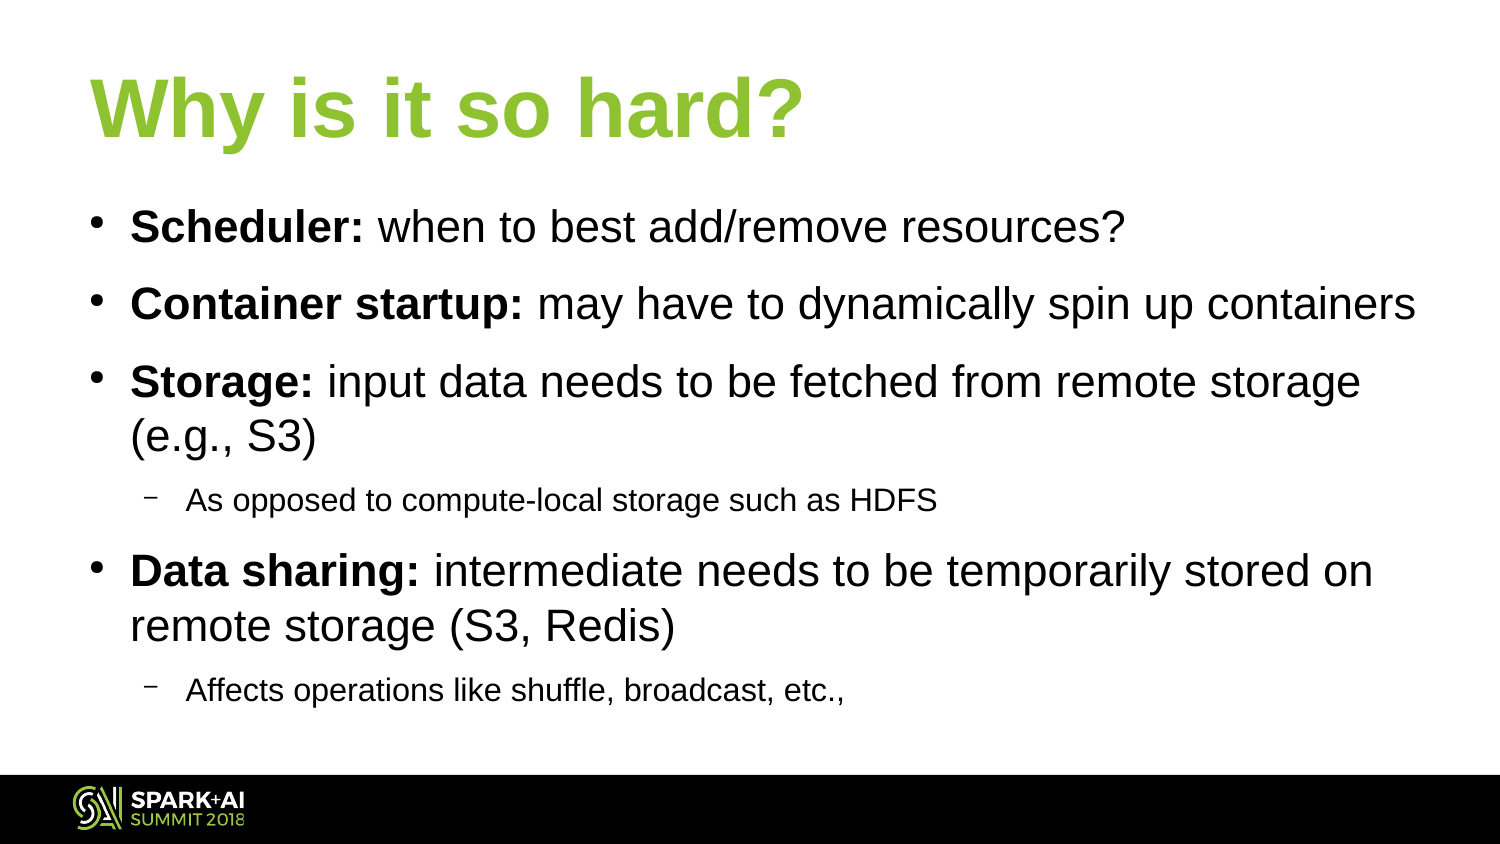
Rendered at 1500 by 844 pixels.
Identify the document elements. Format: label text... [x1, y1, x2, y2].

title Why is it so hard? [75, 33, 1426, 175]
list Scheduler: when to best add/remove resources? Container startup: may have to dynamically spin up containers Storage: input data needs to be fetched from remote storage (e.g., S3) As opposed to compute-local storage such as HDFS Data sharing: intermediate needs to be temporarily stored on remote storage (S3, Redis) Affects operations like shuffle, broadcast, etc., [75, 196, 1425, 754]
